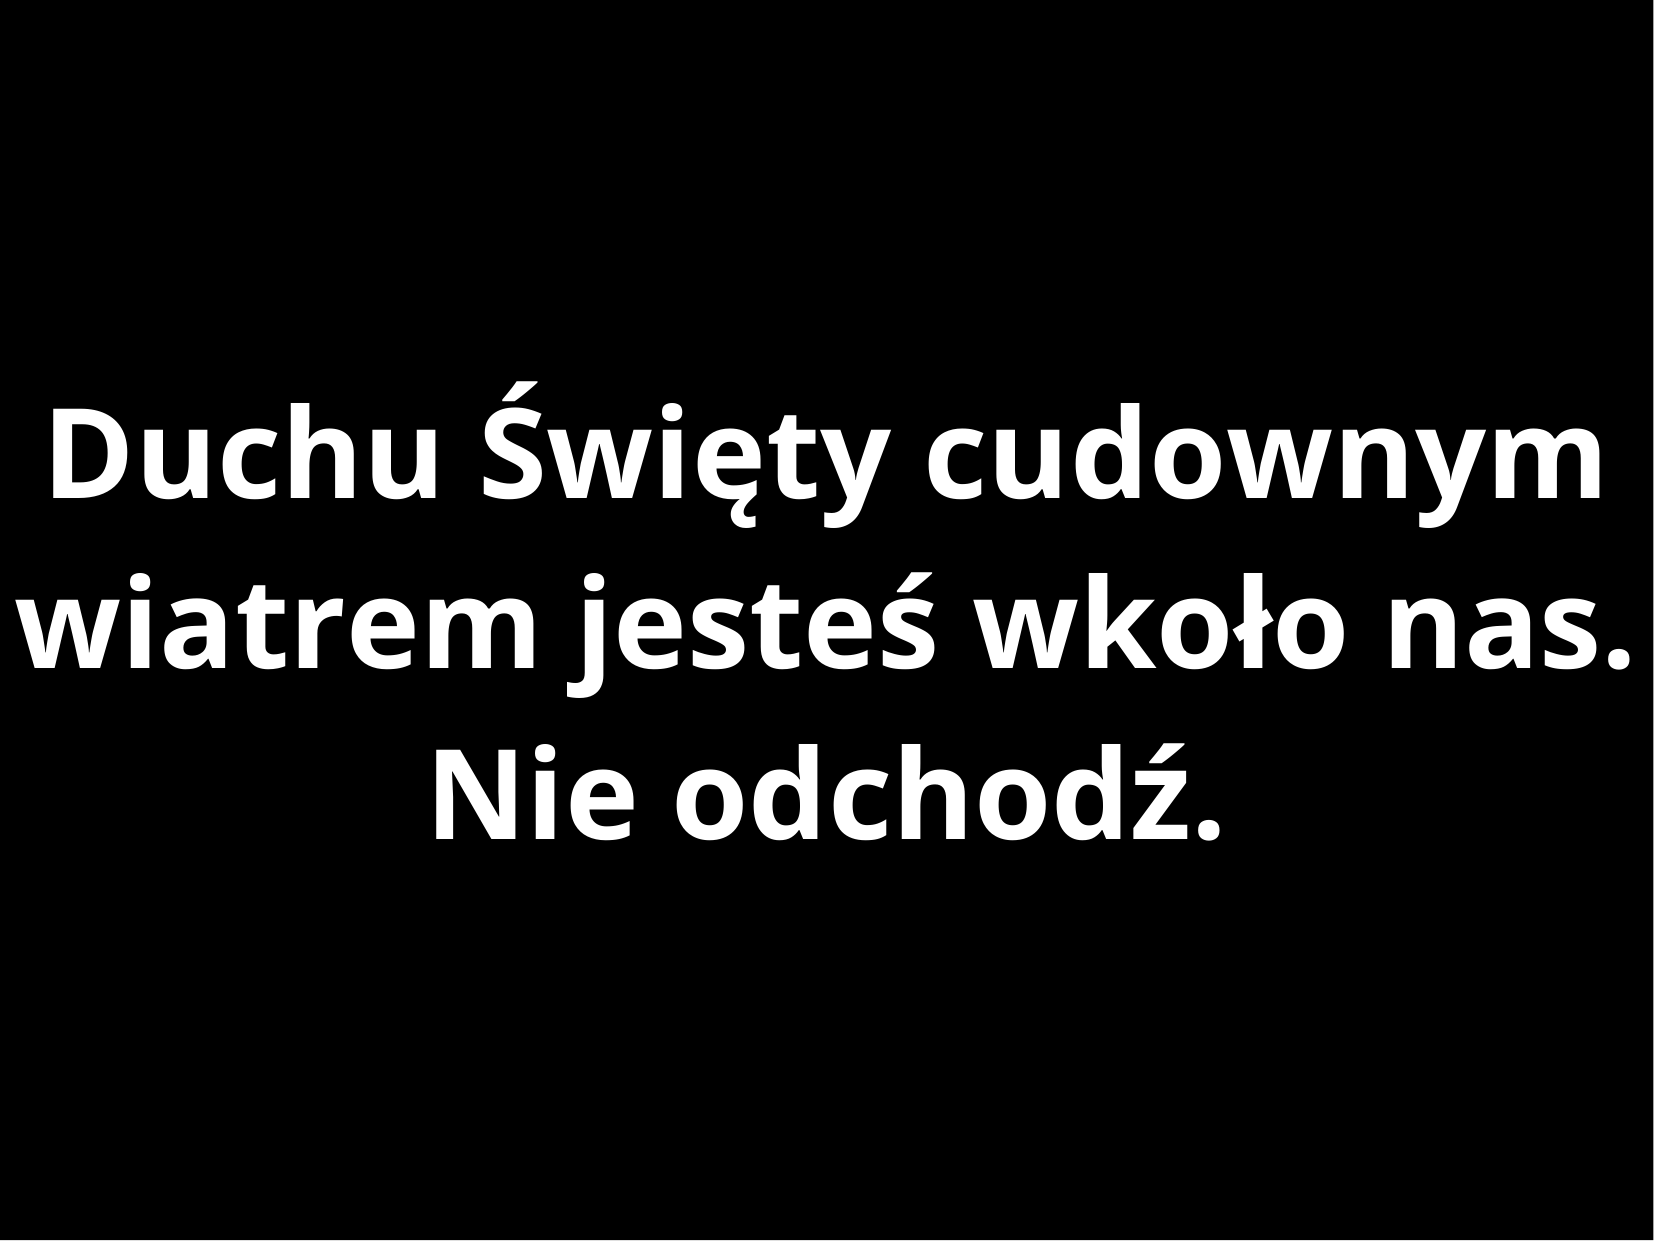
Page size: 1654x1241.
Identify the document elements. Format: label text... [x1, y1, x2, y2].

title Duchu Święty cudownym wiatrem jesteś wkoło nas. Nie odchodź. [0, 0, 1654, 1241]
